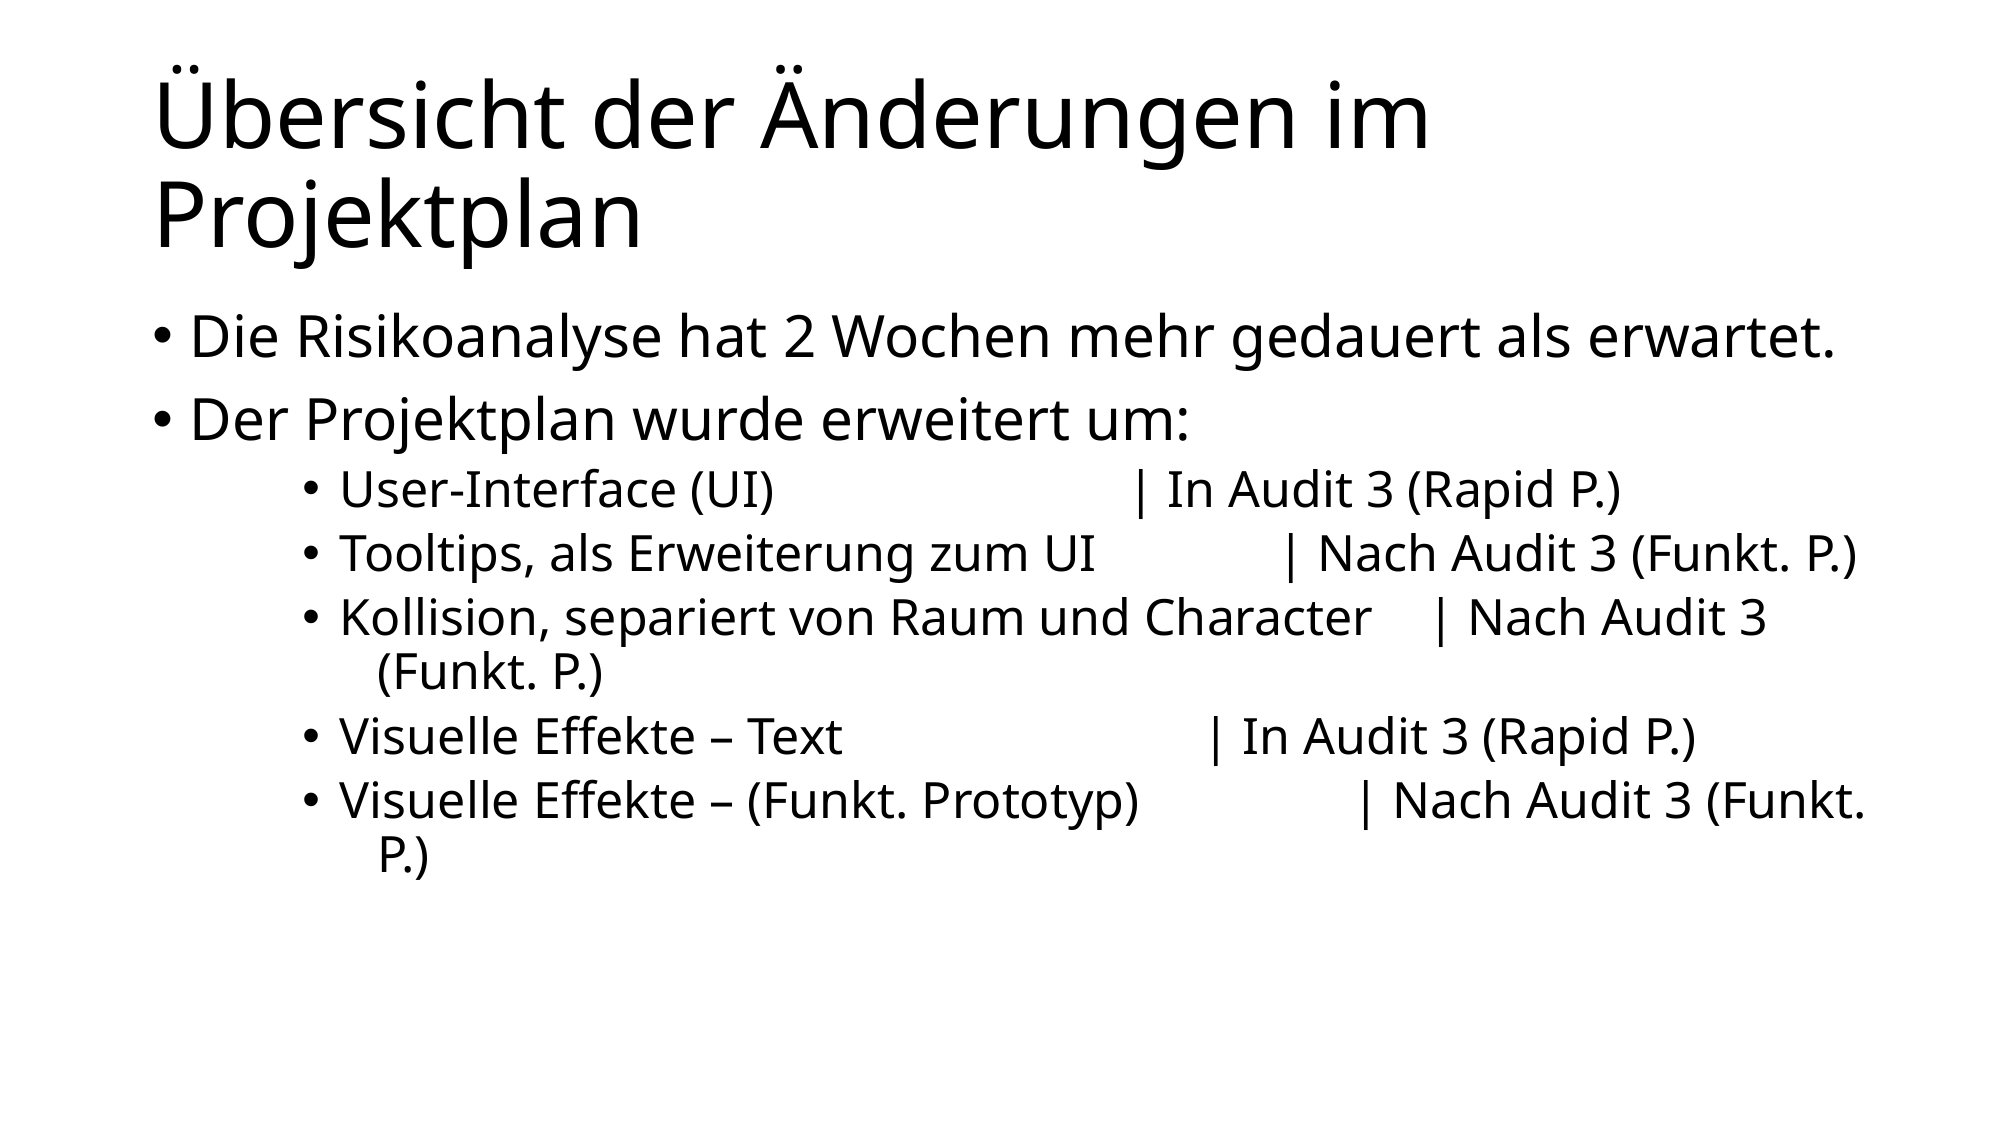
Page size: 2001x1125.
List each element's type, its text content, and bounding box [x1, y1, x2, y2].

title Übersicht der Änderungen im Projektplan [137, 59, 1863, 278]
list Die Risikoanalyse hat 2 Wochen mehr gedauert als erwartet. Der Projektplan wurde erweitert um: User-Interface (UI) | In Audit 3 (Rapid P.) Tooltips, als Erweiterung zum UI | Nach Audit 3 (Funkt. P.) Kollision, separiert von Raum und Character | Nach Audit 3 (Funkt. P.) Visuelle Effekte – Text | In Audit 3 (Rapid P.) Visuelle Effekte – (Funkt. Prototyp) | Nach Audit 3 (Funkt. P.) [137, 299, 1892, 1014]
